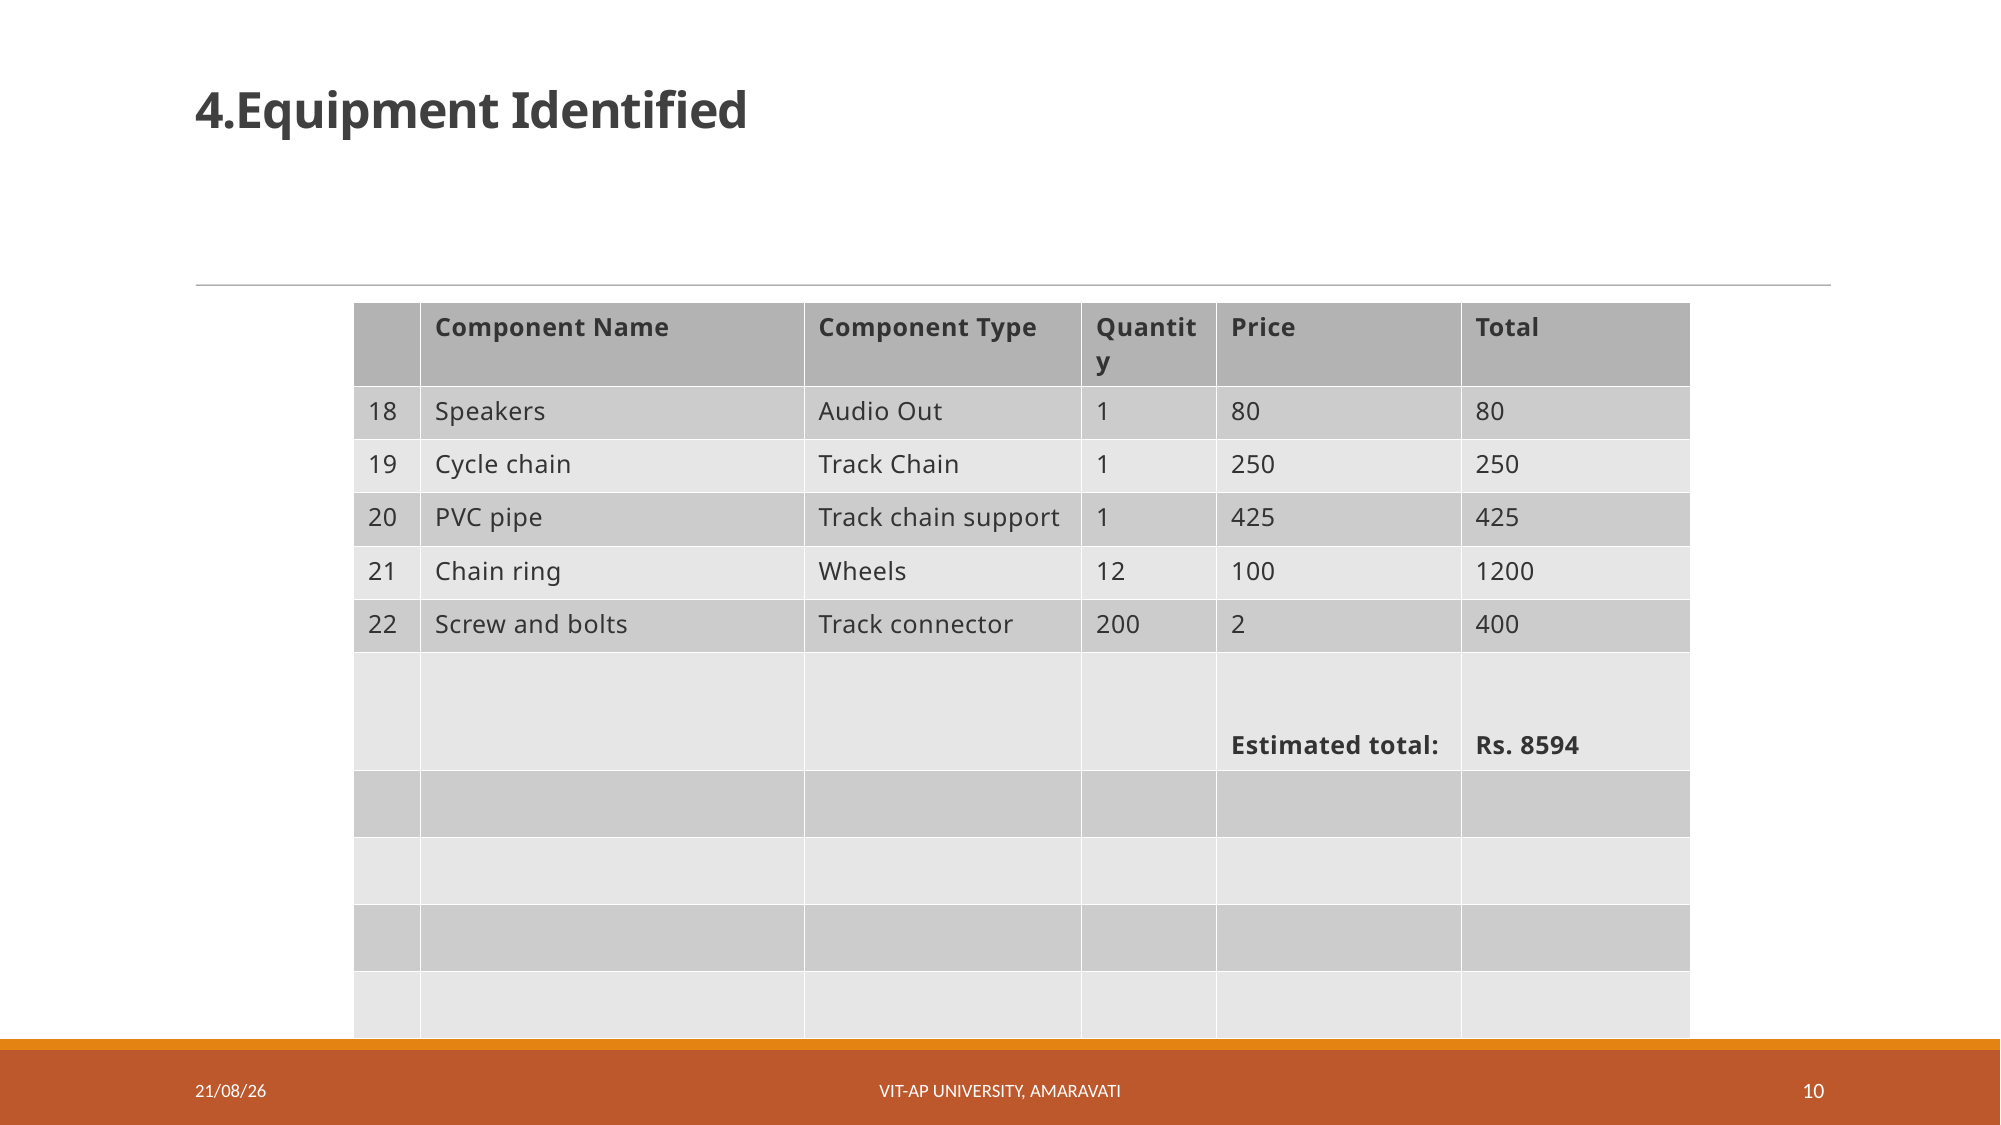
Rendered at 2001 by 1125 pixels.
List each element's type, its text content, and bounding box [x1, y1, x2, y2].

slide_number 14/09/17 [180, 1059, 586, 1120]
table_cell [805, 838, 1081, 904]
table_cell [1082, 972, 1216, 1038]
table_cell [805, 905, 1081, 971]
table_cell 12 [1082, 547, 1216, 599]
table_cell [805, 972, 1081, 1038]
table_cell 200 [1082, 600, 1216, 652]
table_cell 100 [1217, 547, 1461, 599]
table_cell [1217, 905, 1461, 971]
table_cell [354, 838, 420, 904]
table_cell Chain ring [421, 547, 804, 599]
table_cell [1082, 771, 1216, 837]
table_cell 425 [1462, 493, 1690, 546]
table_cell 2 [1217, 600, 1461, 652]
slide_number <number> [1624, 1059, 1840, 1120]
table_cell [1462, 771, 1690, 837]
table_cell [421, 653, 804, 770]
table_cell Track chain support [805, 493, 1081, 546]
table_cell [421, 771, 804, 837]
table_cell 21 [354, 547, 420, 599]
table_header Quantity [1082, 303, 1216, 386]
table_cell Estimated total: [1217, 653, 1461, 770]
table_cell Cycle chain [421, 440, 804, 492]
table_cell [1462, 838, 1690, 904]
table_cell [1082, 838, 1216, 904]
table_cell [354, 905, 420, 971]
table_cell [1217, 972, 1461, 1038]
table_header Price [1217, 303, 1461, 386]
table_cell 20 [354, 493, 420, 546]
table_cell 1 [1082, 493, 1216, 546]
table_header Total [1462, 303, 1690, 386]
table_cell 18 [354, 387, 420, 439]
table_cell 1200 [1462, 547, 1690, 599]
table_cell Track connector [805, 600, 1081, 652]
table_cell [421, 838, 804, 904]
table_cell 80 [1462, 387, 1690, 439]
table_cell 250 [1462, 440, 1690, 492]
table_header Component Type [805, 303, 1081, 386]
table_cell 19 [354, 440, 420, 492]
table_cell [354, 653, 420, 770]
footer VIT-AP University, Amaravati [604, 1059, 1396, 1120]
table_cell 80 [1217, 387, 1461, 439]
table_cell [1217, 771, 1461, 837]
table_cell [1082, 905, 1216, 971]
table_cell Rs. 8594 [1462, 653, 1690, 770]
table_cell [805, 771, 1081, 837]
table_cell 425 [1217, 493, 1461, 546]
table_cell 22 [354, 600, 420, 652]
table_cell PVC pipe [421, 493, 804, 546]
table_cell 1 [1082, 387, 1216, 439]
table_cell [354, 771, 420, 837]
table_cell [1462, 972, 1690, 1038]
table_header [354, 303, 420, 386]
table_cell [421, 905, 804, 971]
table_cell Track Chain [805, 440, 1081, 492]
table_cell [1082, 653, 1216, 770]
table_cell Speakers [421, 387, 804, 439]
table_cell Audio Out [805, 387, 1081, 439]
table_cell [1462, 905, 1690, 971]
table_cell [421, 972, 804, 1038]
table_cell [354, 972, 420, 1038]
table_cell Screw and bolts [421, 600, 804, 652]
table_cell 250 [1217, 440, 1461, 492]
title 4.Equipment Identified [180, 47, 1830, 146]
table_header Component Name [421, 303, 804, 386]
table_cell Wheels [805, 547, 1081, 599]
table_cell 1 [1082, 440, 1216, 492]
table_cell 400 [1462, 600, 1690, 652]
table_cell [1217, 838, 1461, 904]
table_cell [805, 653, 1081, 770]
